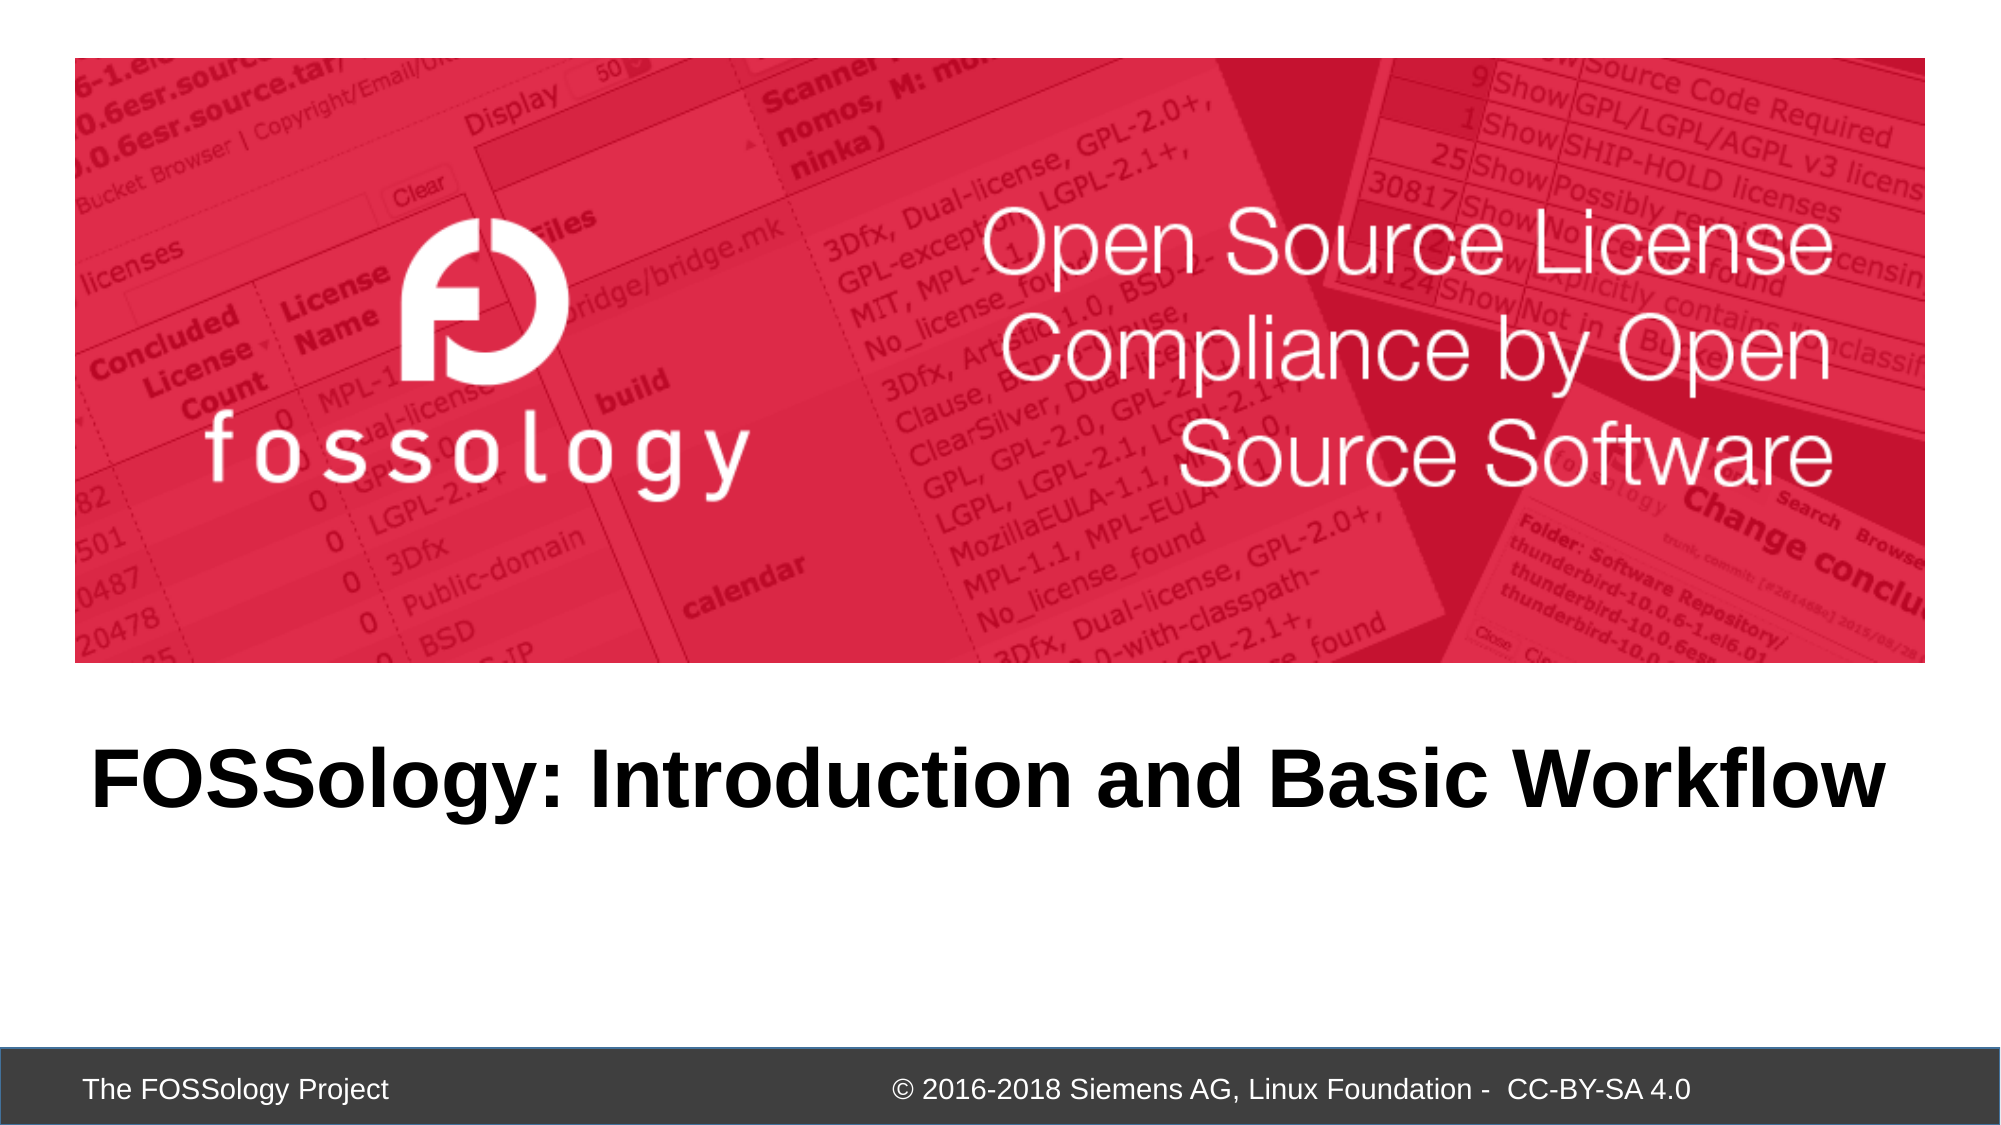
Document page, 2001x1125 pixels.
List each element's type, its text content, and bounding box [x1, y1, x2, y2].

text_box FOSSology: Introduction and Basic Workflow [75, 663, 1925, 832]
picture [75, 58, 1925, 663]
